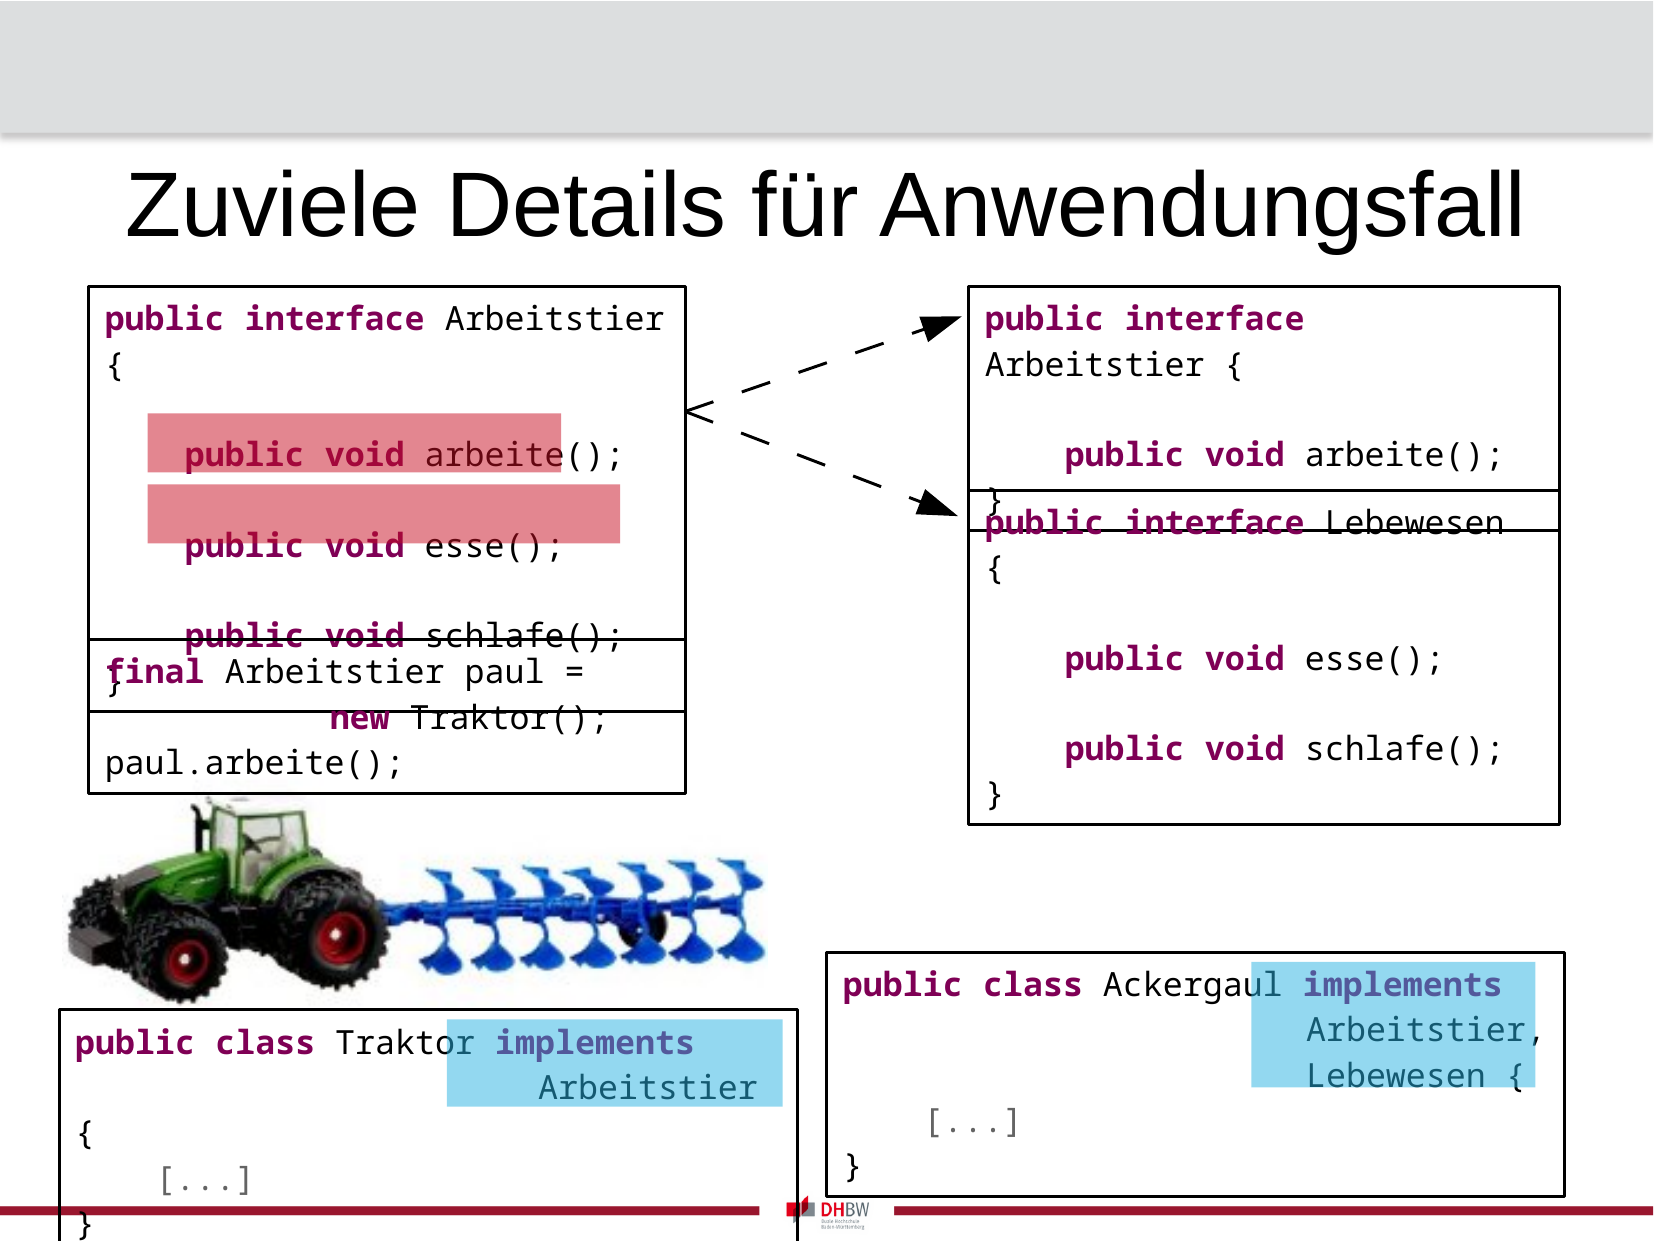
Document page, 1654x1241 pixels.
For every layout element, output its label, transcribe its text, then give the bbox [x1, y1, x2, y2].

text_box [1251, 961, 1536, 1088]
picture [61, 1186, 796, 1237]
picture [0, 1, 1654, 1237]
text_box [446, 1019, 783, 1107]
text_box final Arbeitstier paul = new Traktor(); paul.arbeite(); [88, 639, 686, 774]
text_box public class Ackergaul implements Arbeitstier, Lebewesen { [...] } [826, 952, 1565, 1188]
title Zuviele Details für Anwendungsfall [82, 49, 1571, 257]
text_box public interface Lebewesen { public void esse(); public void schlafe(); } [968, 490, 1560, 741]
text_box public interface Arbeitstier { public void arbeite(); public void esse(); public void schlafe(); } [88, 286, 686, 615]
text_box public interface Arbeitstier { public void arbeite(); } [968, 286, 1560, 467]
text_box public class Traktor implements Arbeitstier { [...] } [59, 1009, 798, 1186]
text_box [147, 413, 562, 473]
text_box [147, 484, 621, 544]
